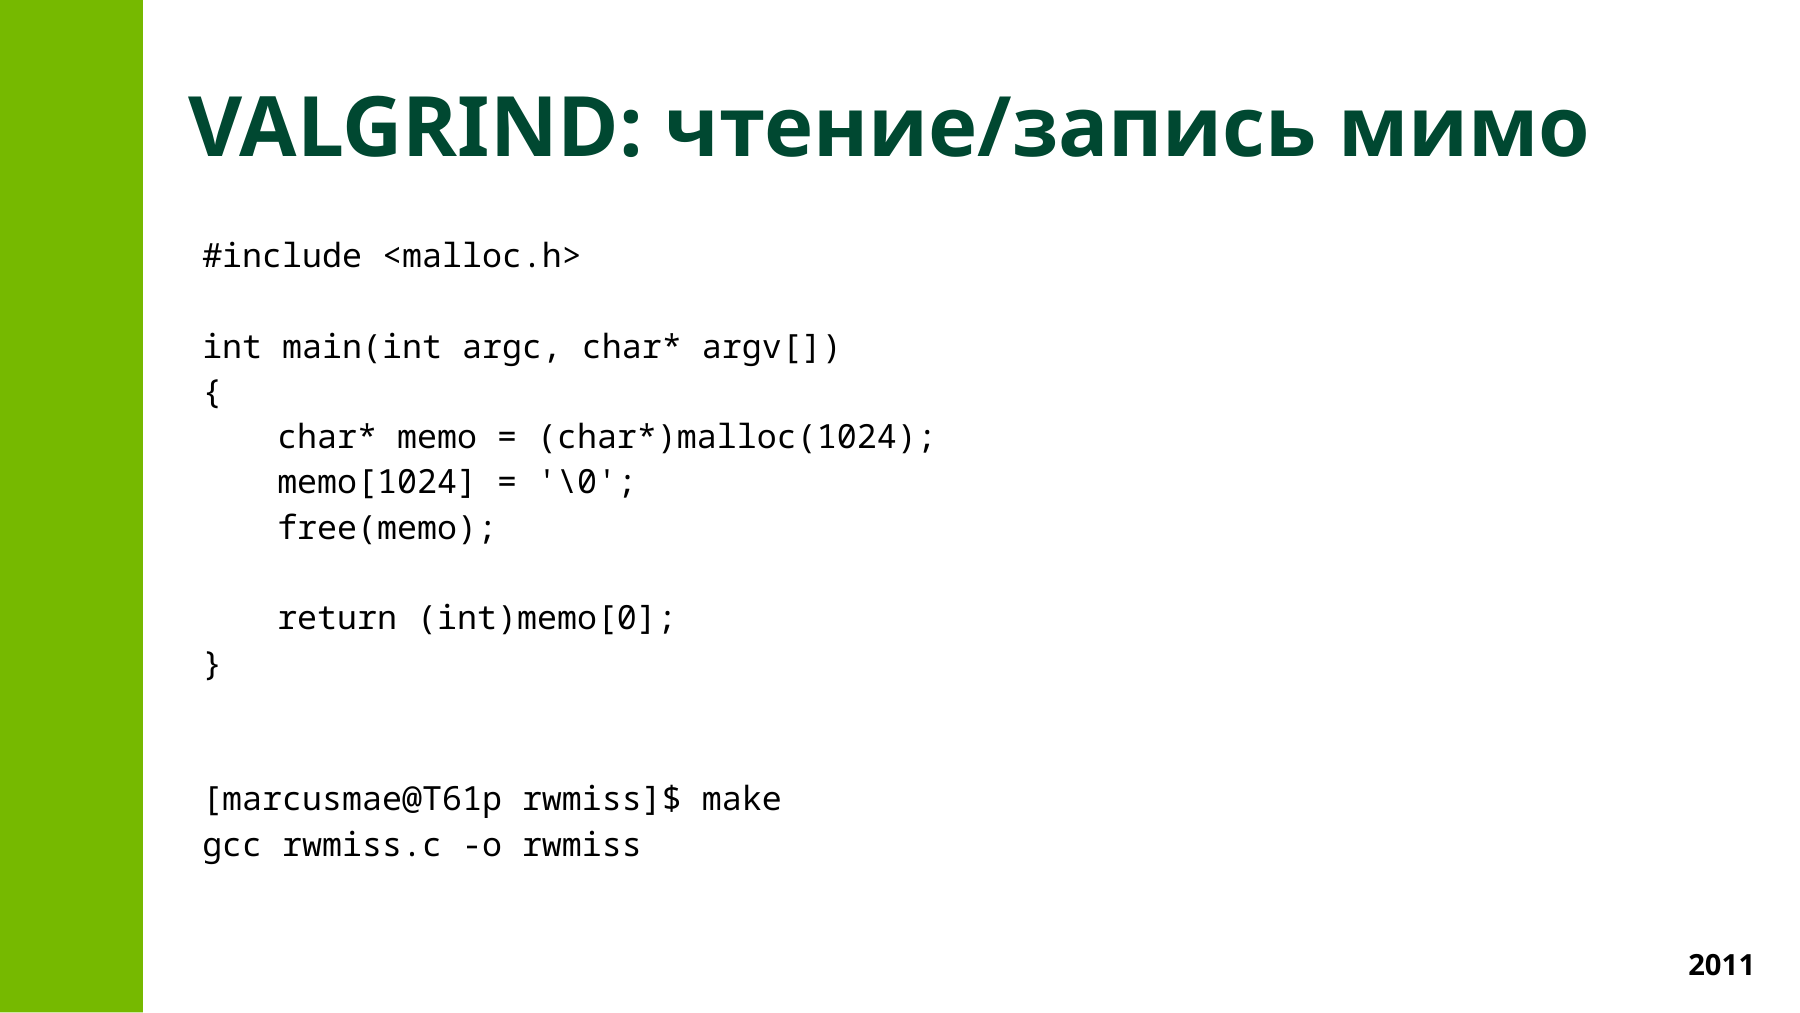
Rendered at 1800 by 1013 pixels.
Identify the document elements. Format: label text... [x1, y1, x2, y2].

text_box #include <malloc.h> int main(int argc, char* argv[]) { char* memo = (char*)malloc(1024); memo[1024] = '\0'; free(memo); return (int)memo[0]; } [marcusmae@T61p rwmiss]$ make gcc rwmiss.c -o rwmiss [187, 225, 1726, 826]
title VALGRIND: чтение/запись мимо [188, 40, 1733, 211]
